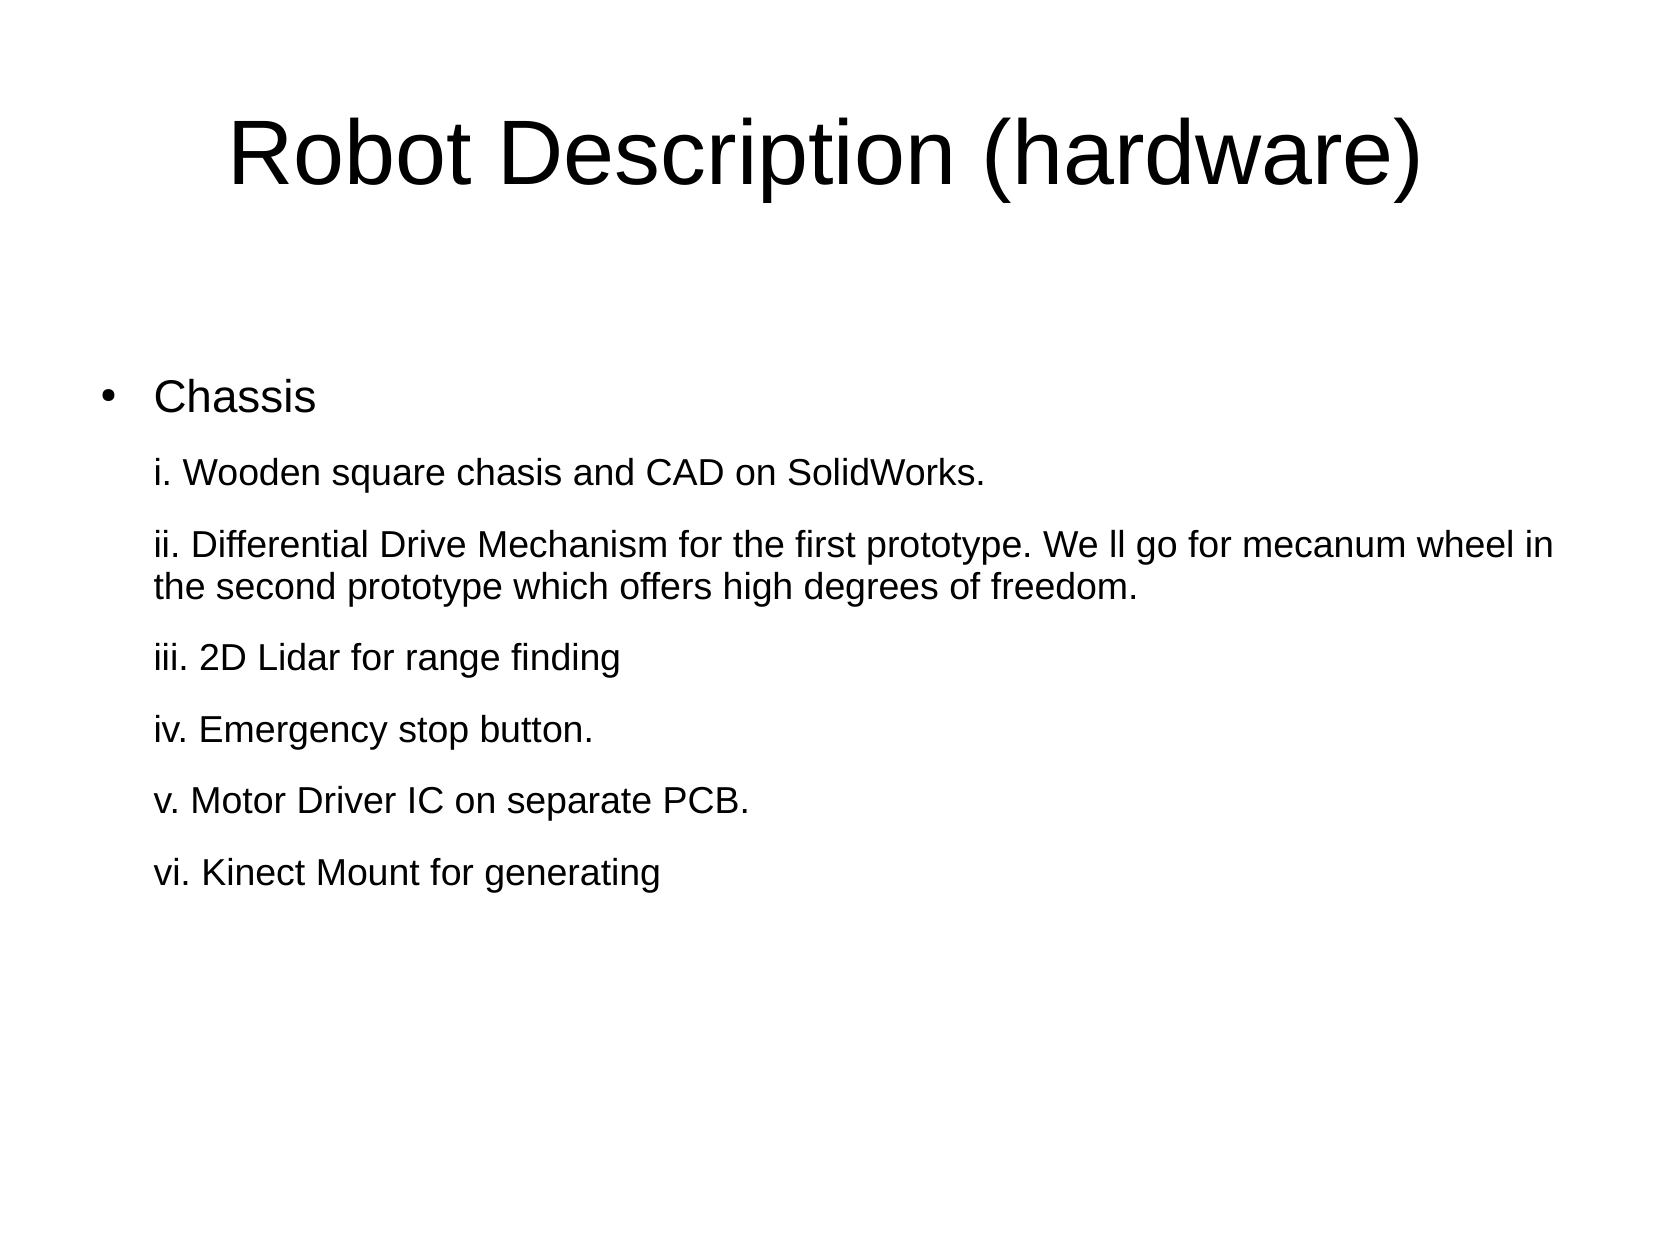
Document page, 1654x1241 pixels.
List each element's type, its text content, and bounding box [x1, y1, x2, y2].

title Robot Description (hardware) [82, 49, 1571, 257]
list Chassis i. Wooden square chasis and CAD on SolidWorks. ii. Differential Drive Mechanism for the first prototype. We ll go for mecanum wheel in the second prototype which offers high degrees of freedom. iii. 2D Lidar for range finding iv. Emergency stop button. v. Motor Driver IC on separate PCB. vi. Kinect Mount for generating [82, 290, 1571, 1010]
